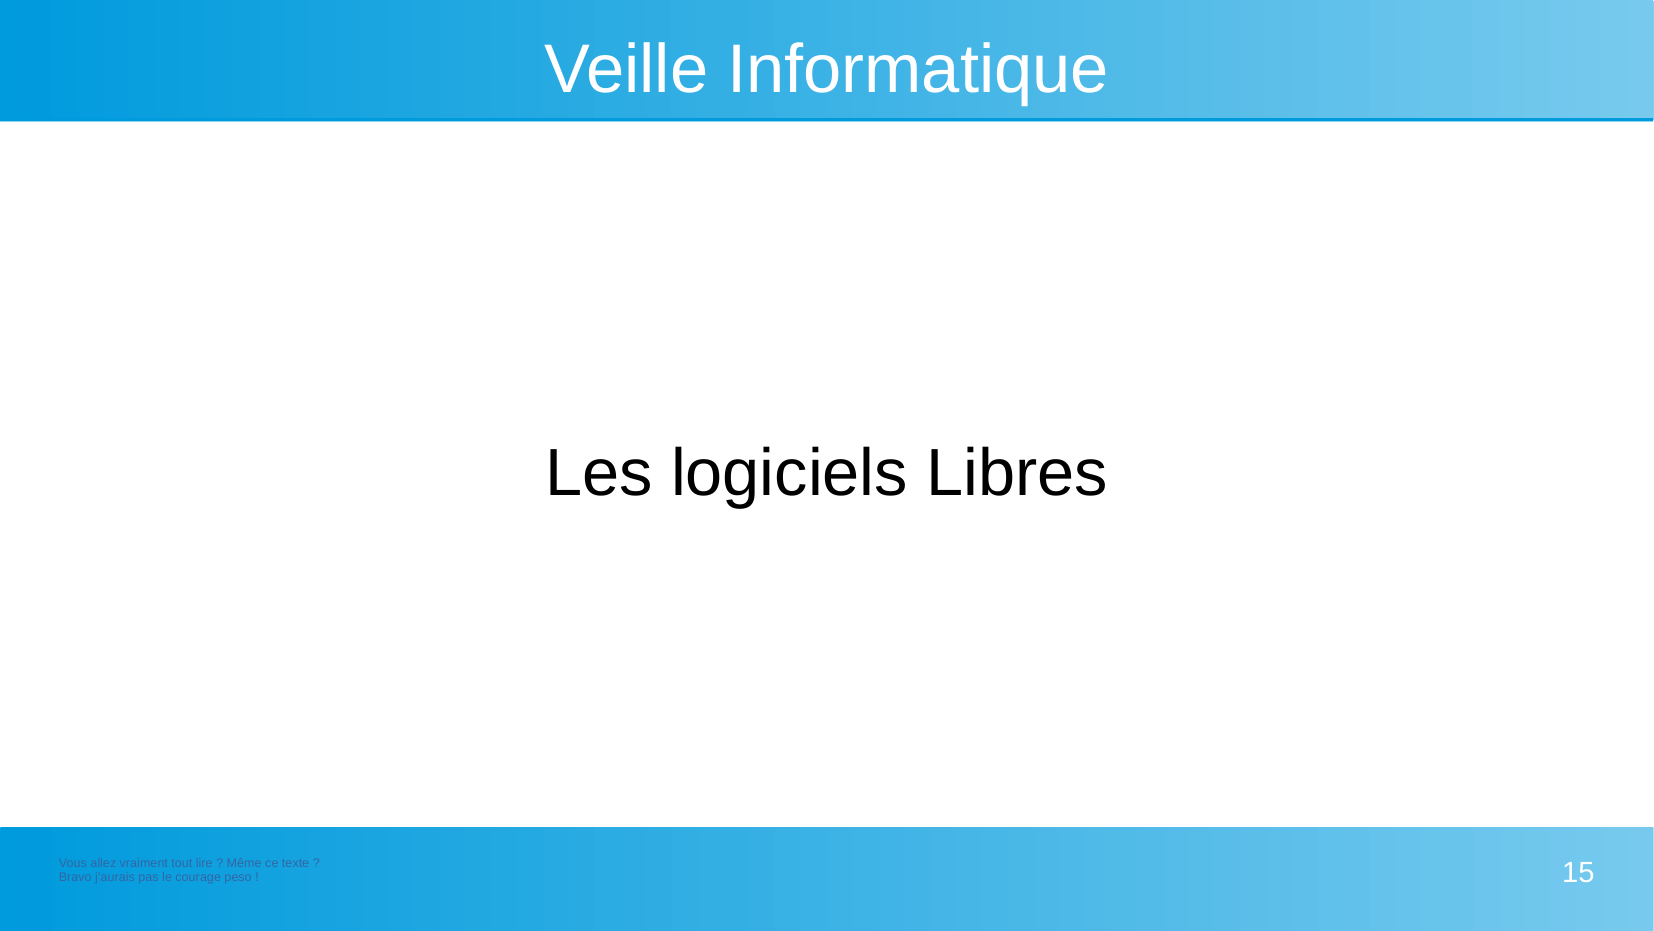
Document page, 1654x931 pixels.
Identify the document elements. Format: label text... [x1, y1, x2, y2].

title Veille Informatique [59, 29, 1595, 108]
subtitle Les logiciels Libres [59, 177, 1595, 768]
